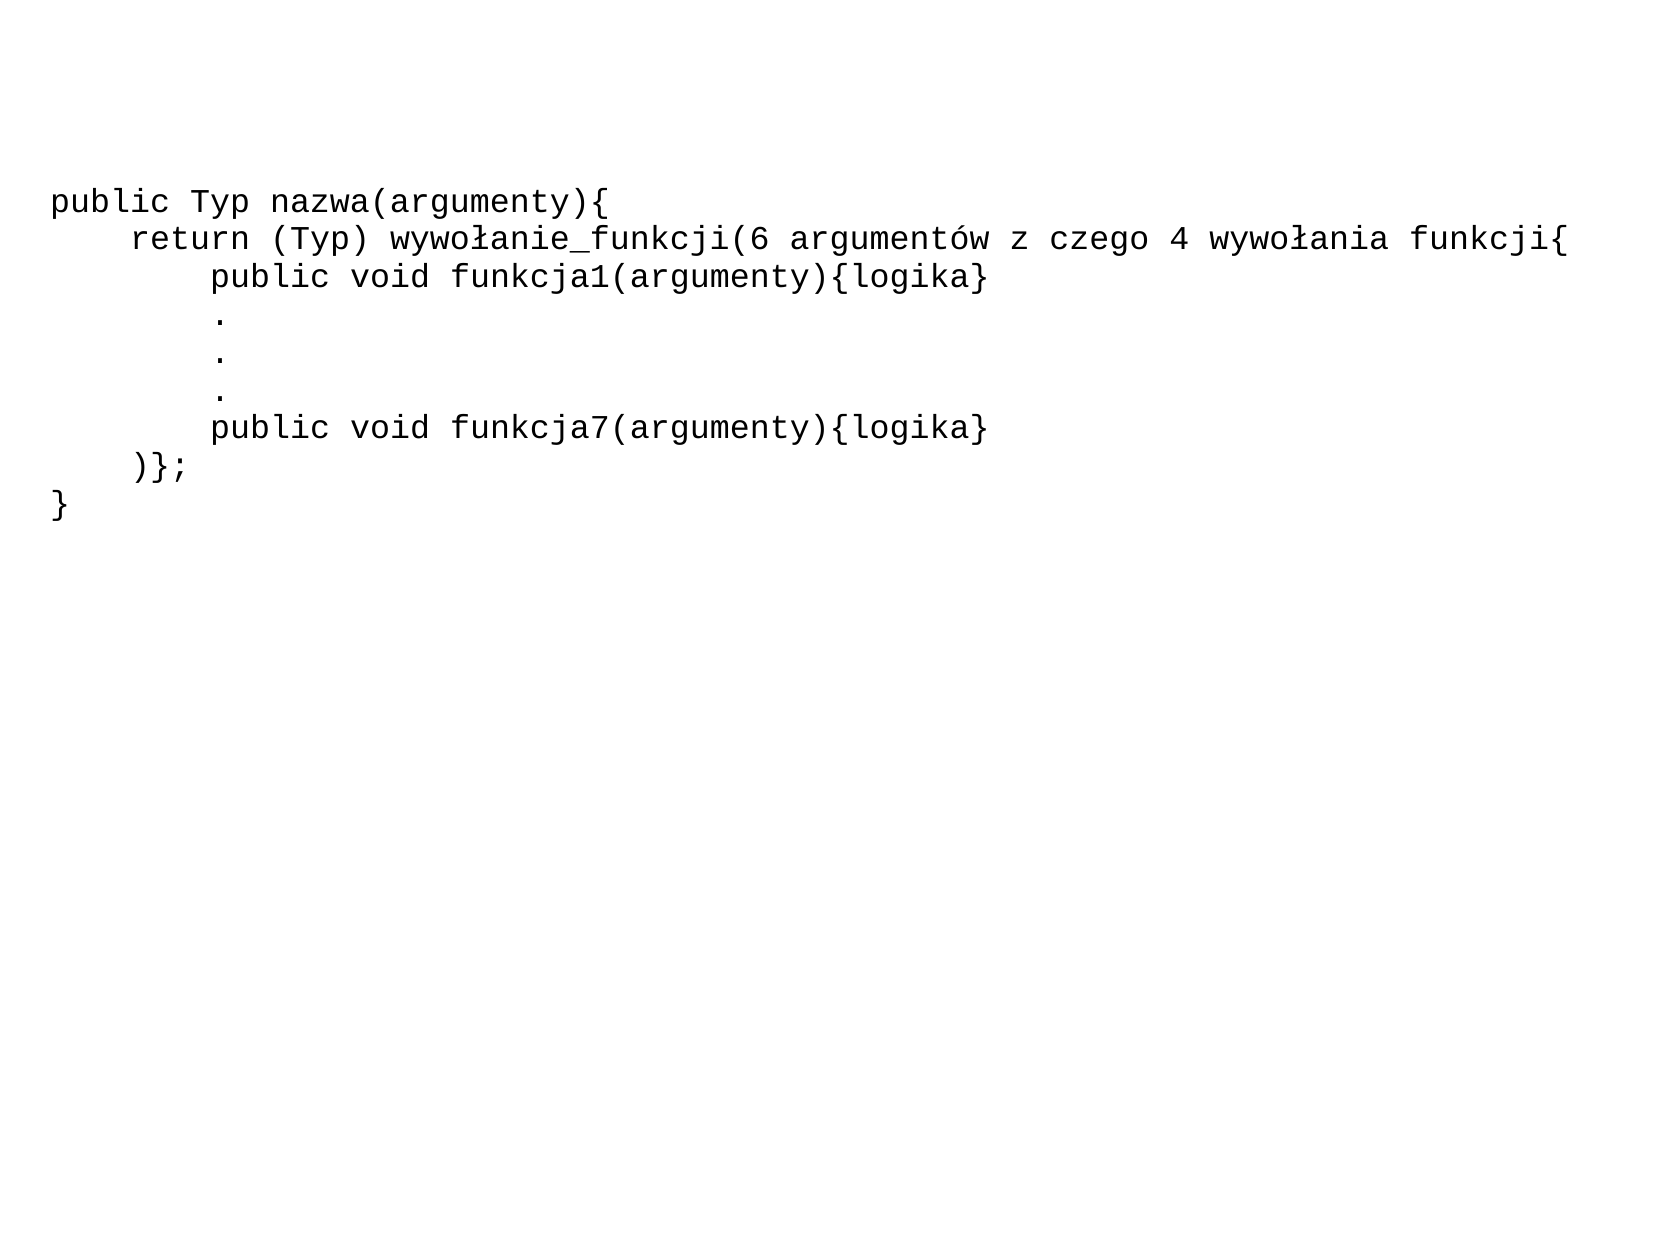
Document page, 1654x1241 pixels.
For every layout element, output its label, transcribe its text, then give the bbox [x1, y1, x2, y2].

text_box public Typ nazwa(argumenty){ return (Typ) wywołanie_funkcji(6 argumentów z czego 4 wywołania funkcji{ public void funkcja1(argumenty){logika} . . . public void funkcja7(argumenty){logika} )}; } [35, 177, 1586, 745]
